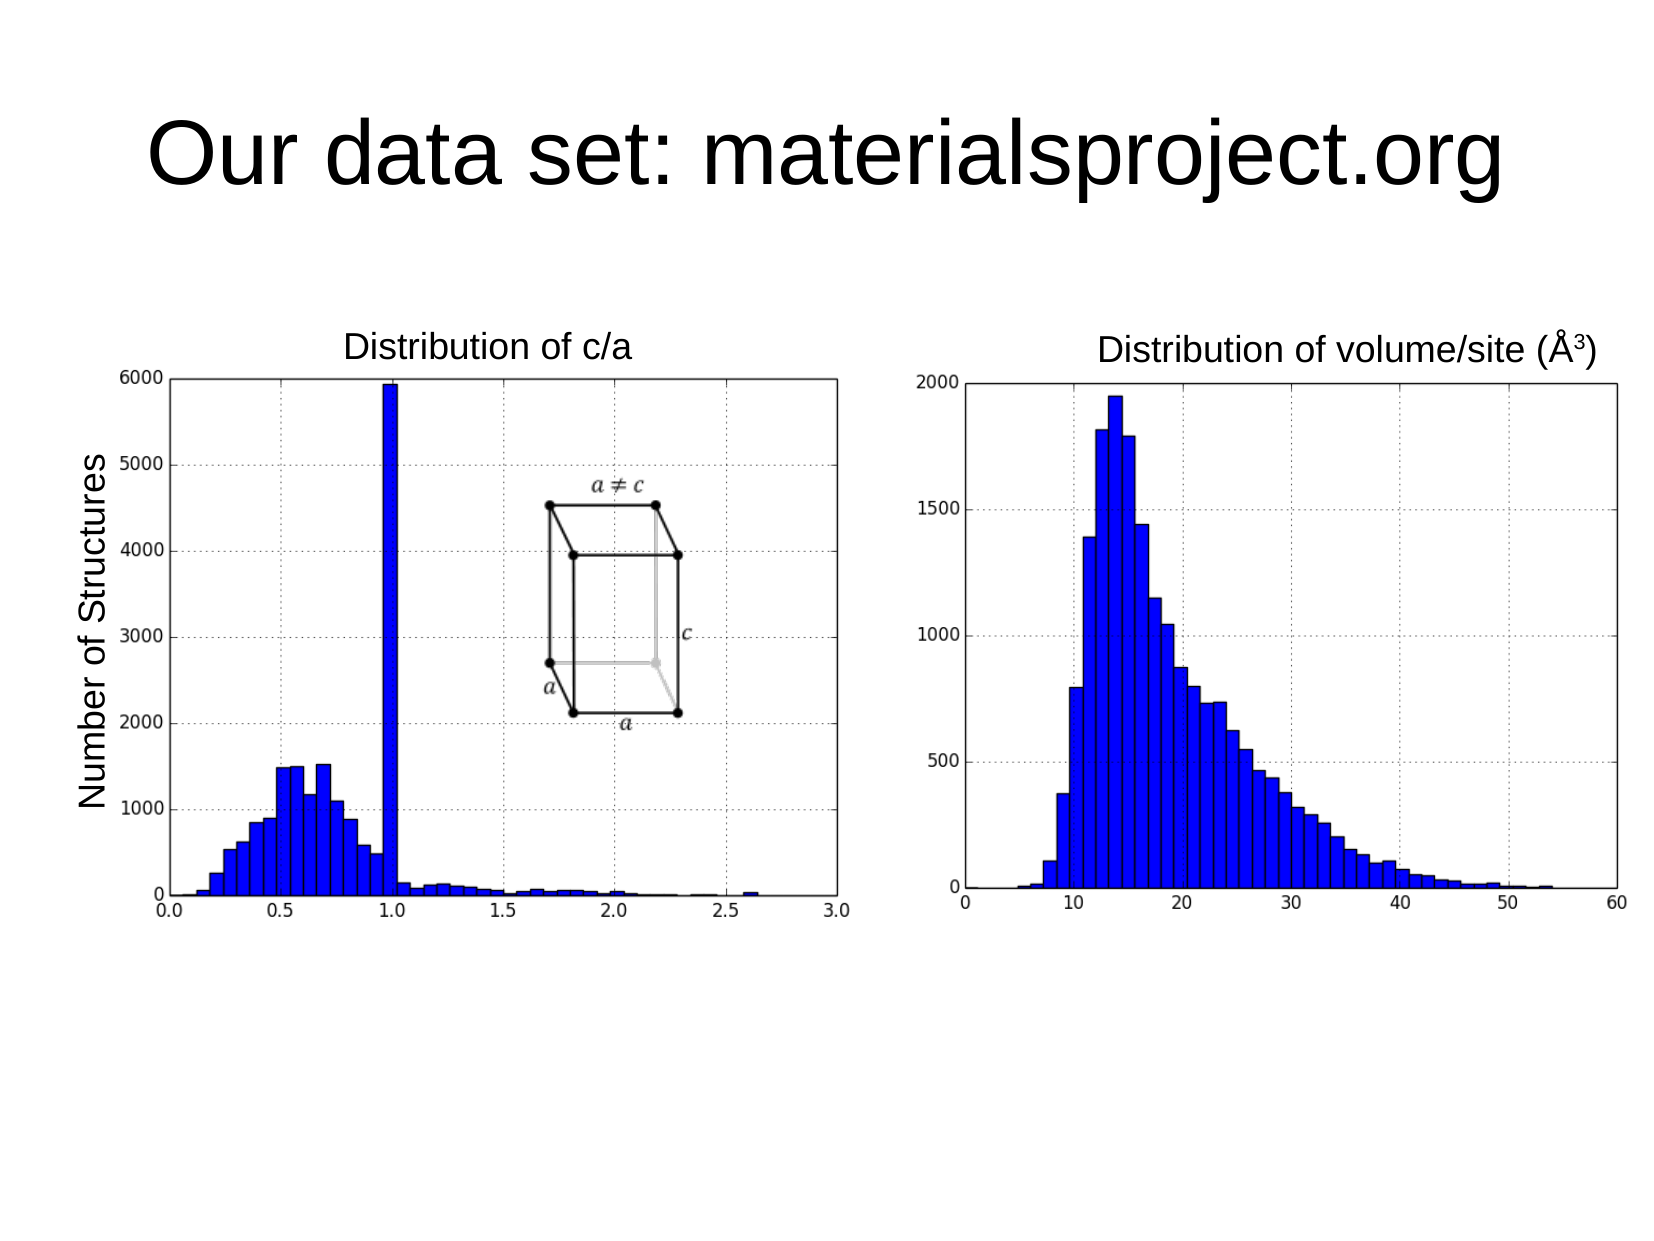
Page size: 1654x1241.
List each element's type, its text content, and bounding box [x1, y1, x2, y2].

text_box Number of Structures [63, 439, 121, 826]
text_box Distribution of volume/site (Å3) [1082, 320, 1613, 380]
title Our data set: materialsproject.org [82, 49, 1571, 257]
picture [62, 314, 1654, 961]
text_box Distribution of c/a [328, 318, 648, 376]
